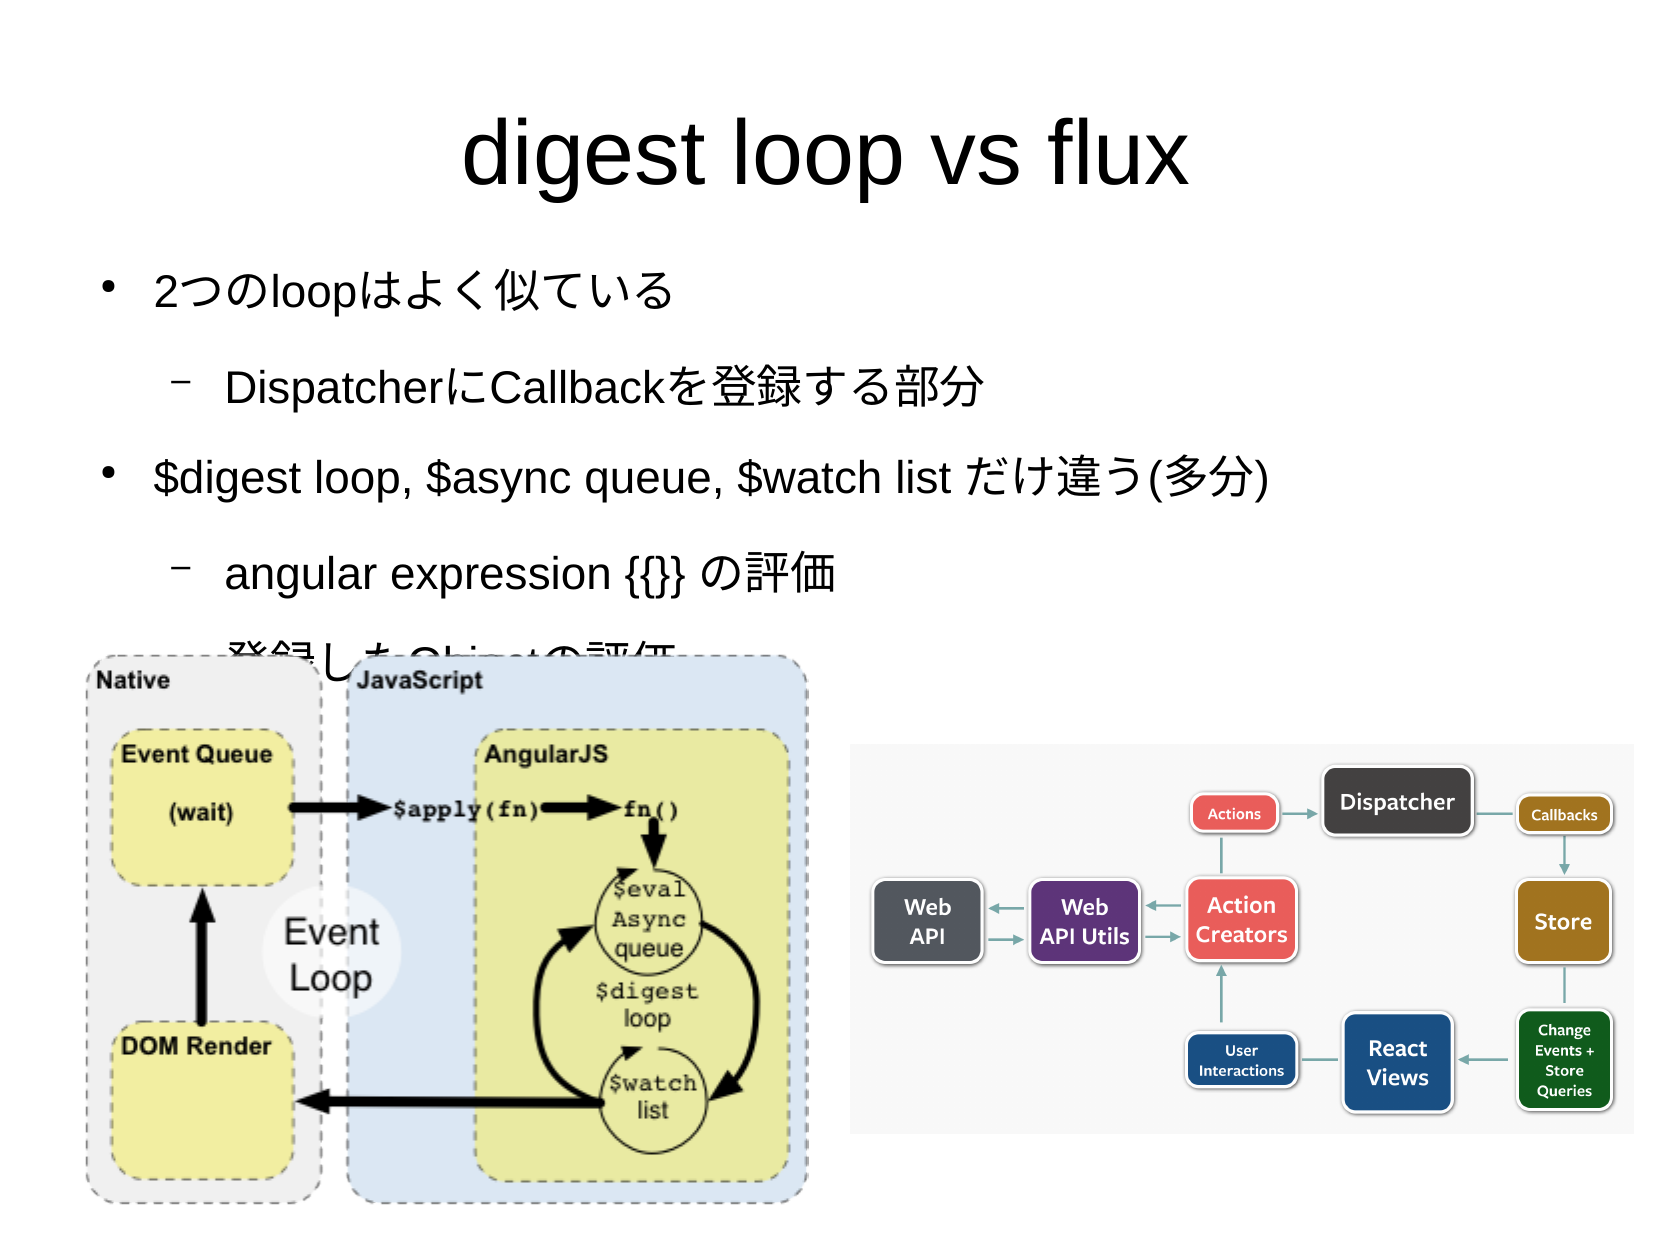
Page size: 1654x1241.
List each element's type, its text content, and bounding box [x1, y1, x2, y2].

list 2つのloopはよく似ている DispatcherにCallbackを登録する部分 $digest loop, $async queue, $watch list だけ違う(多分) angular expression {{}} の評価 登録したObjectの評価 [82, 254, 1571, 974]
title digest loop vs flux [82, 49, 1571, 254]
picture [850, 744, 1634, 1134]
picture [82, 649, 809, 1207]
